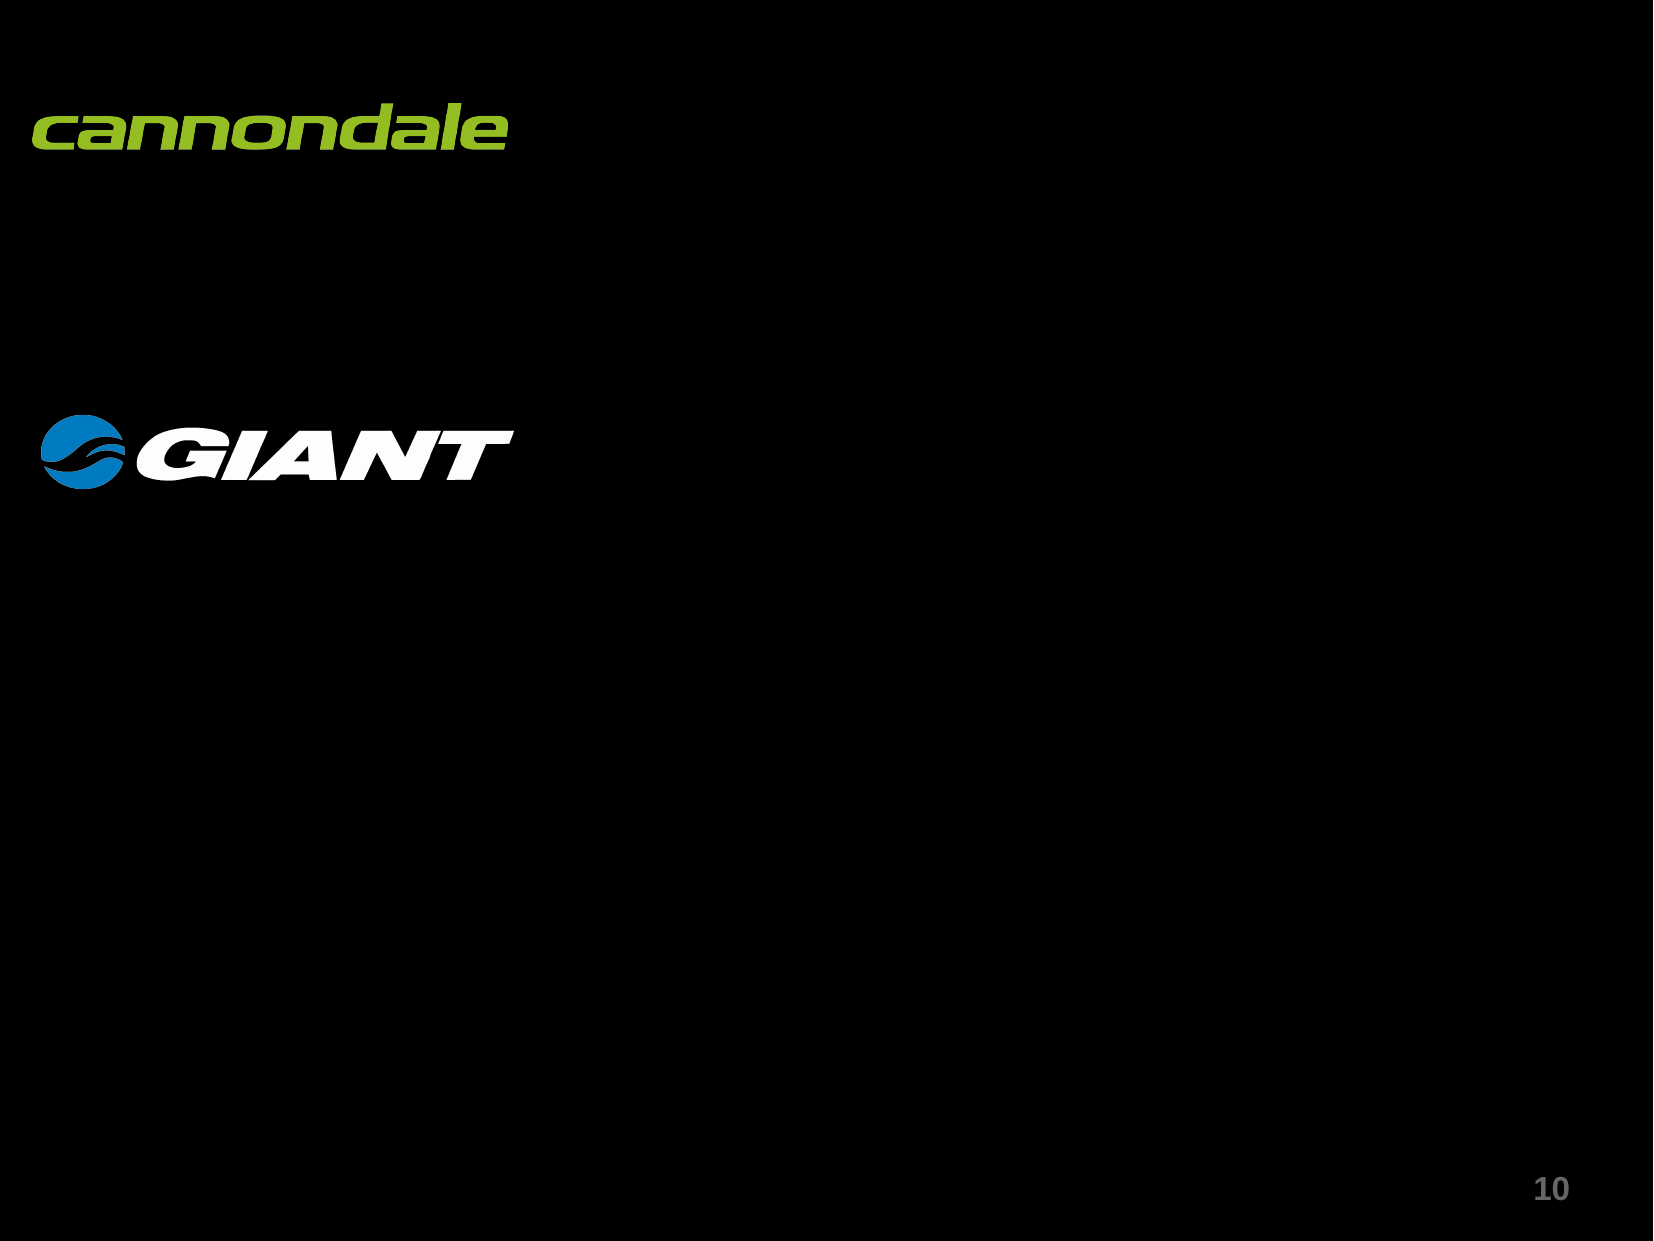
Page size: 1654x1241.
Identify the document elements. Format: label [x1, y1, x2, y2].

picture [32, 103, 508, 151]
picture [41, 415, 514, 489]
